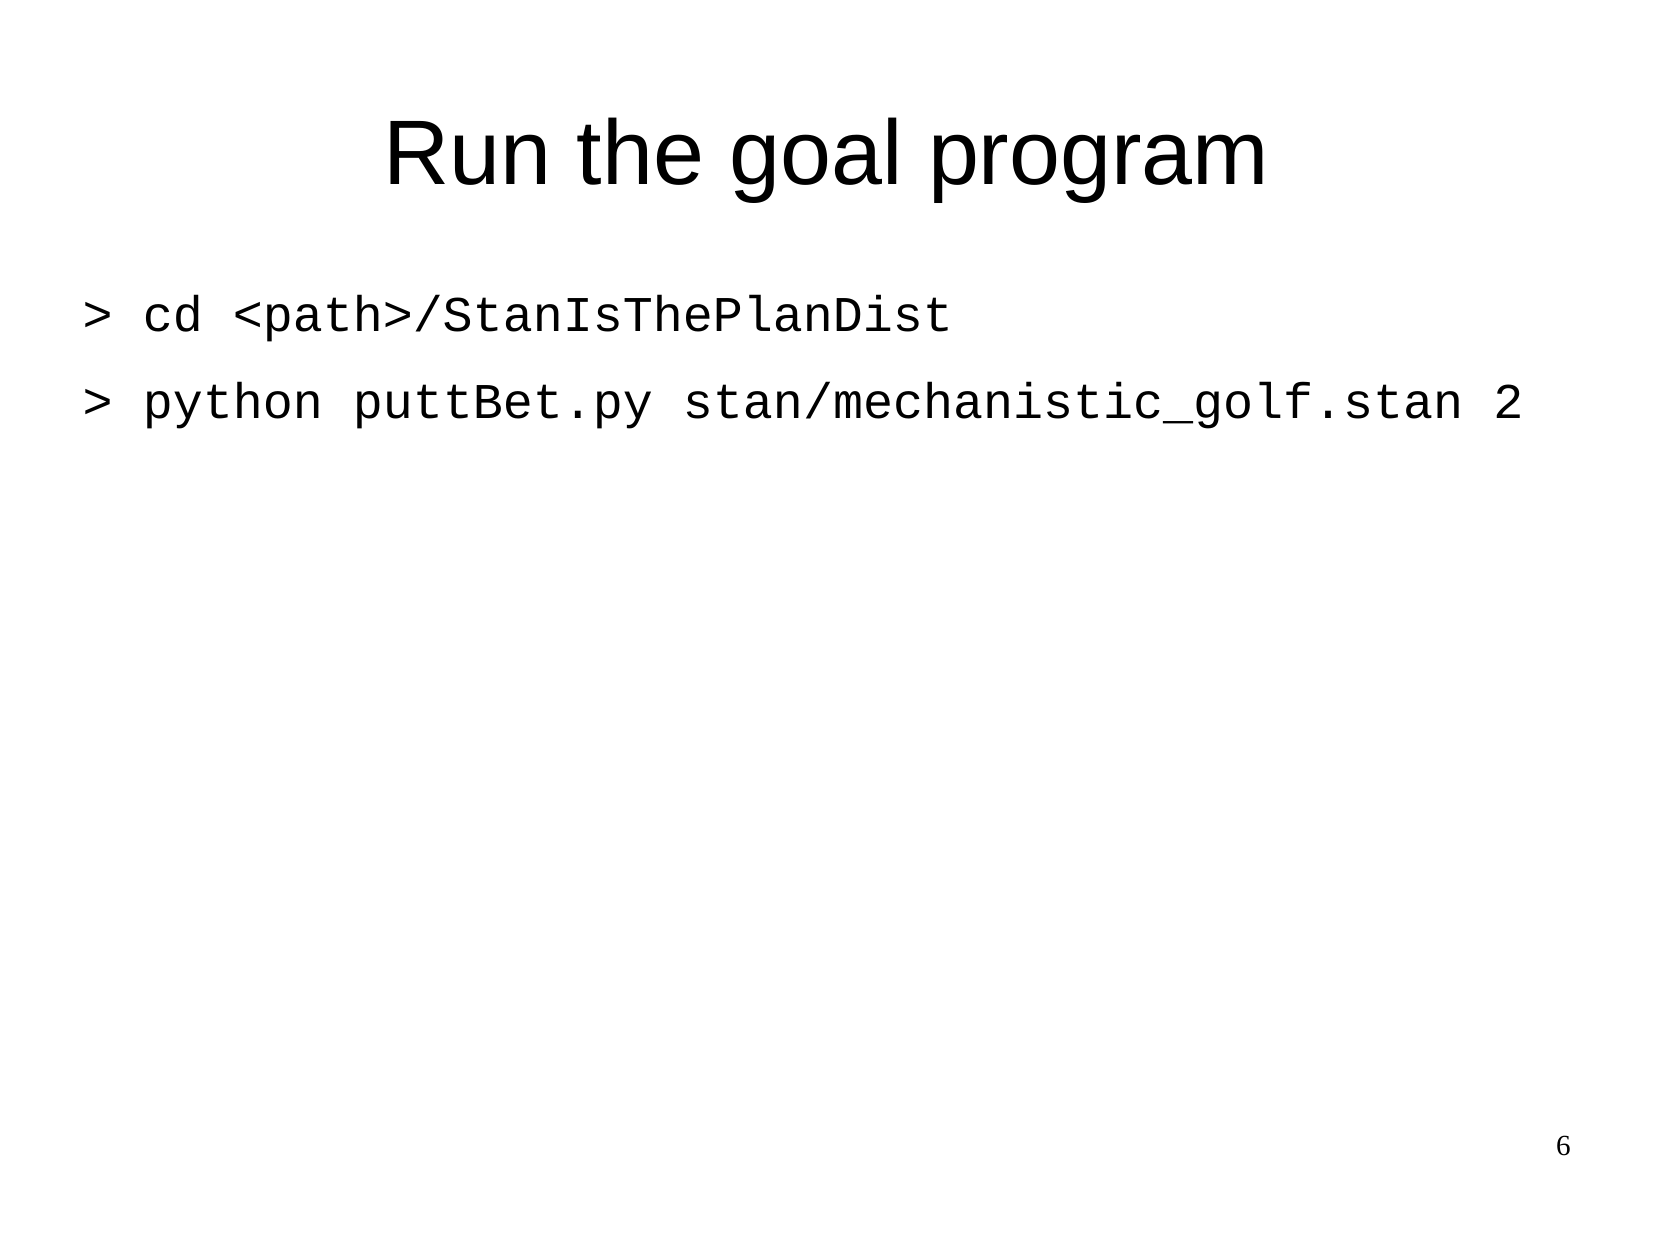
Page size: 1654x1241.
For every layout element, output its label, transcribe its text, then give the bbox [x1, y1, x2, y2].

title Run the goal program [82, 49, 1571, 257]
list > cd <path>/StanIsThePlanDist > python puttBet.py stan/mechanistic_golf.stan 2 [82, 290, 1571, 1109]
